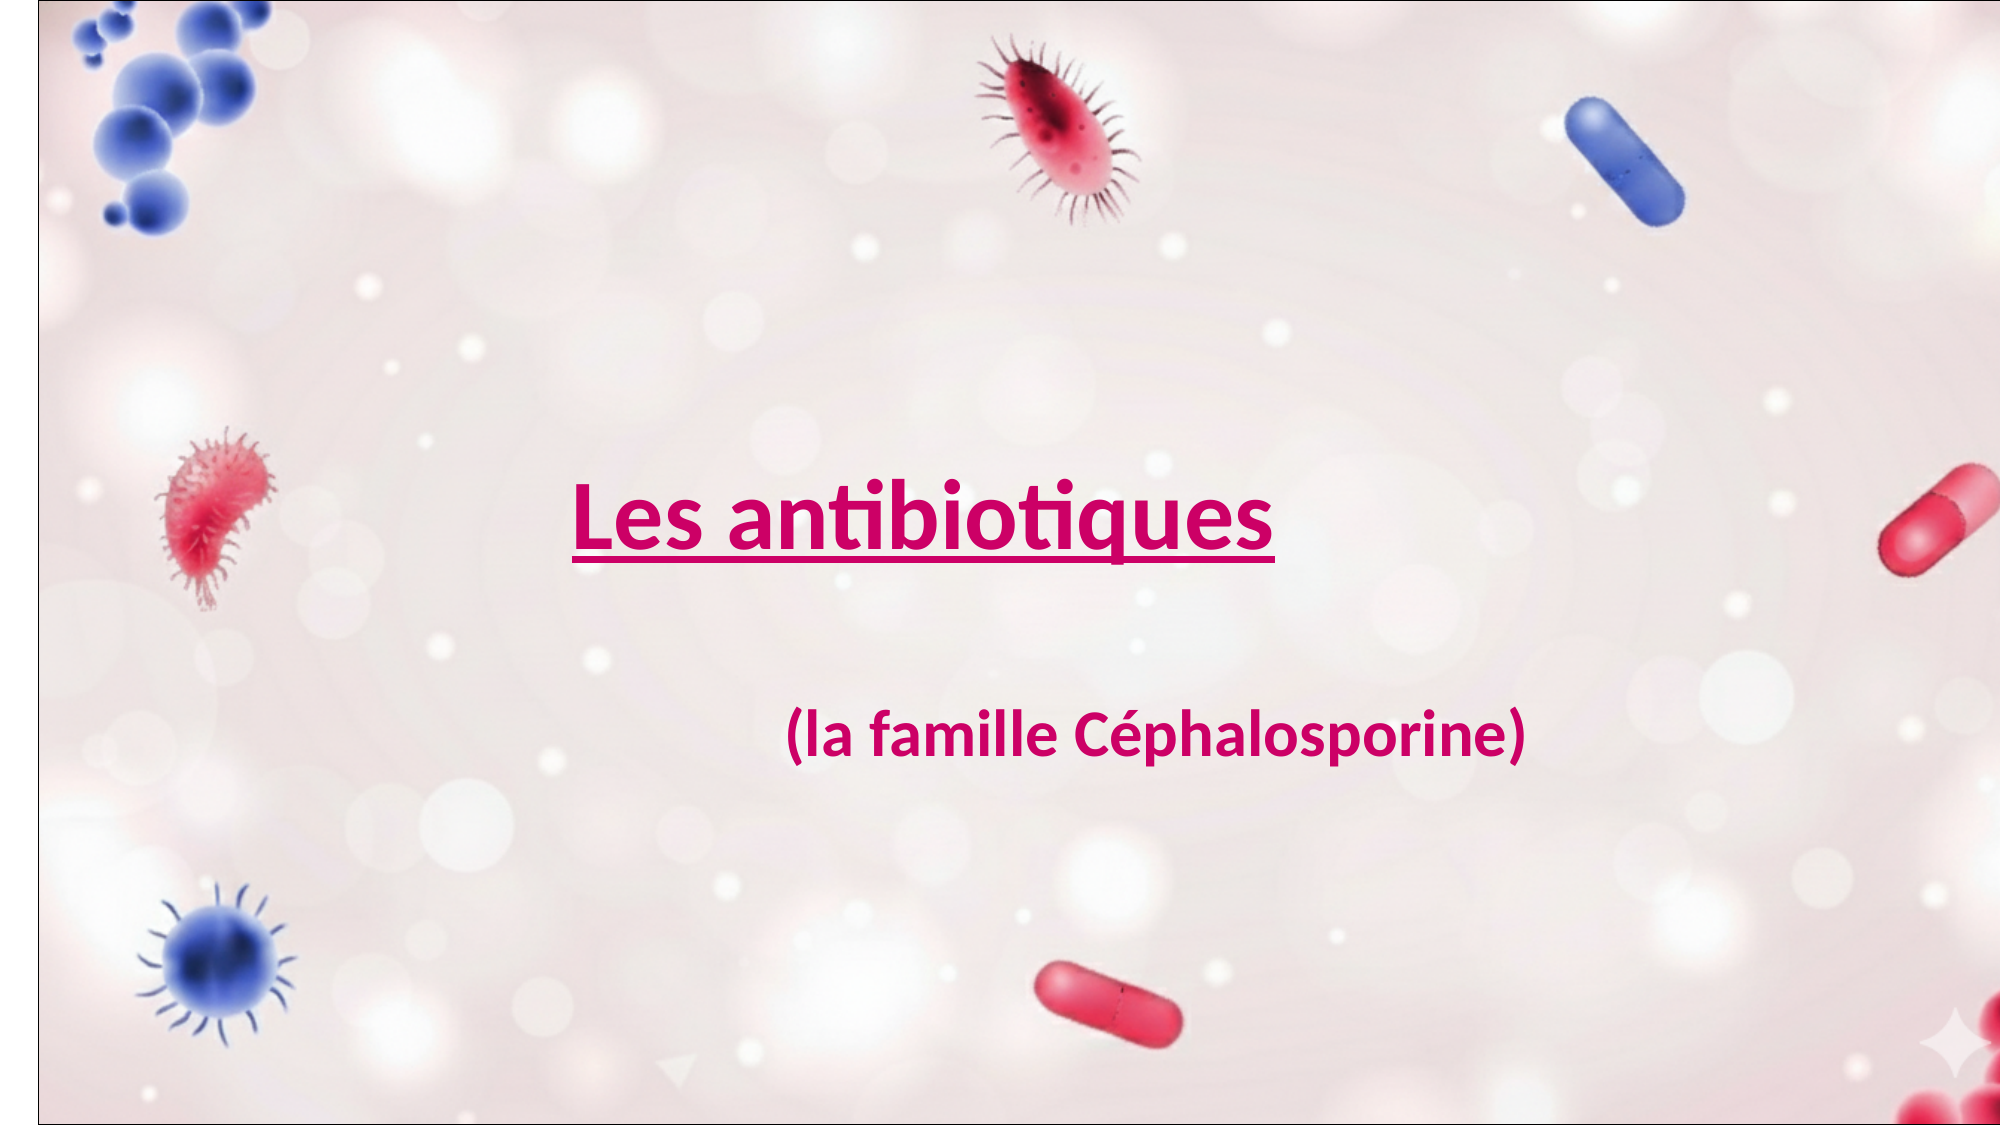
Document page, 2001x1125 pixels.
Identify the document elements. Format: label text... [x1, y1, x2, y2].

text_box Les antibiotiques (la famille Céphalosporine) [556, 442, 1552, 858]
picture [38, 0, 2000, 1125]
